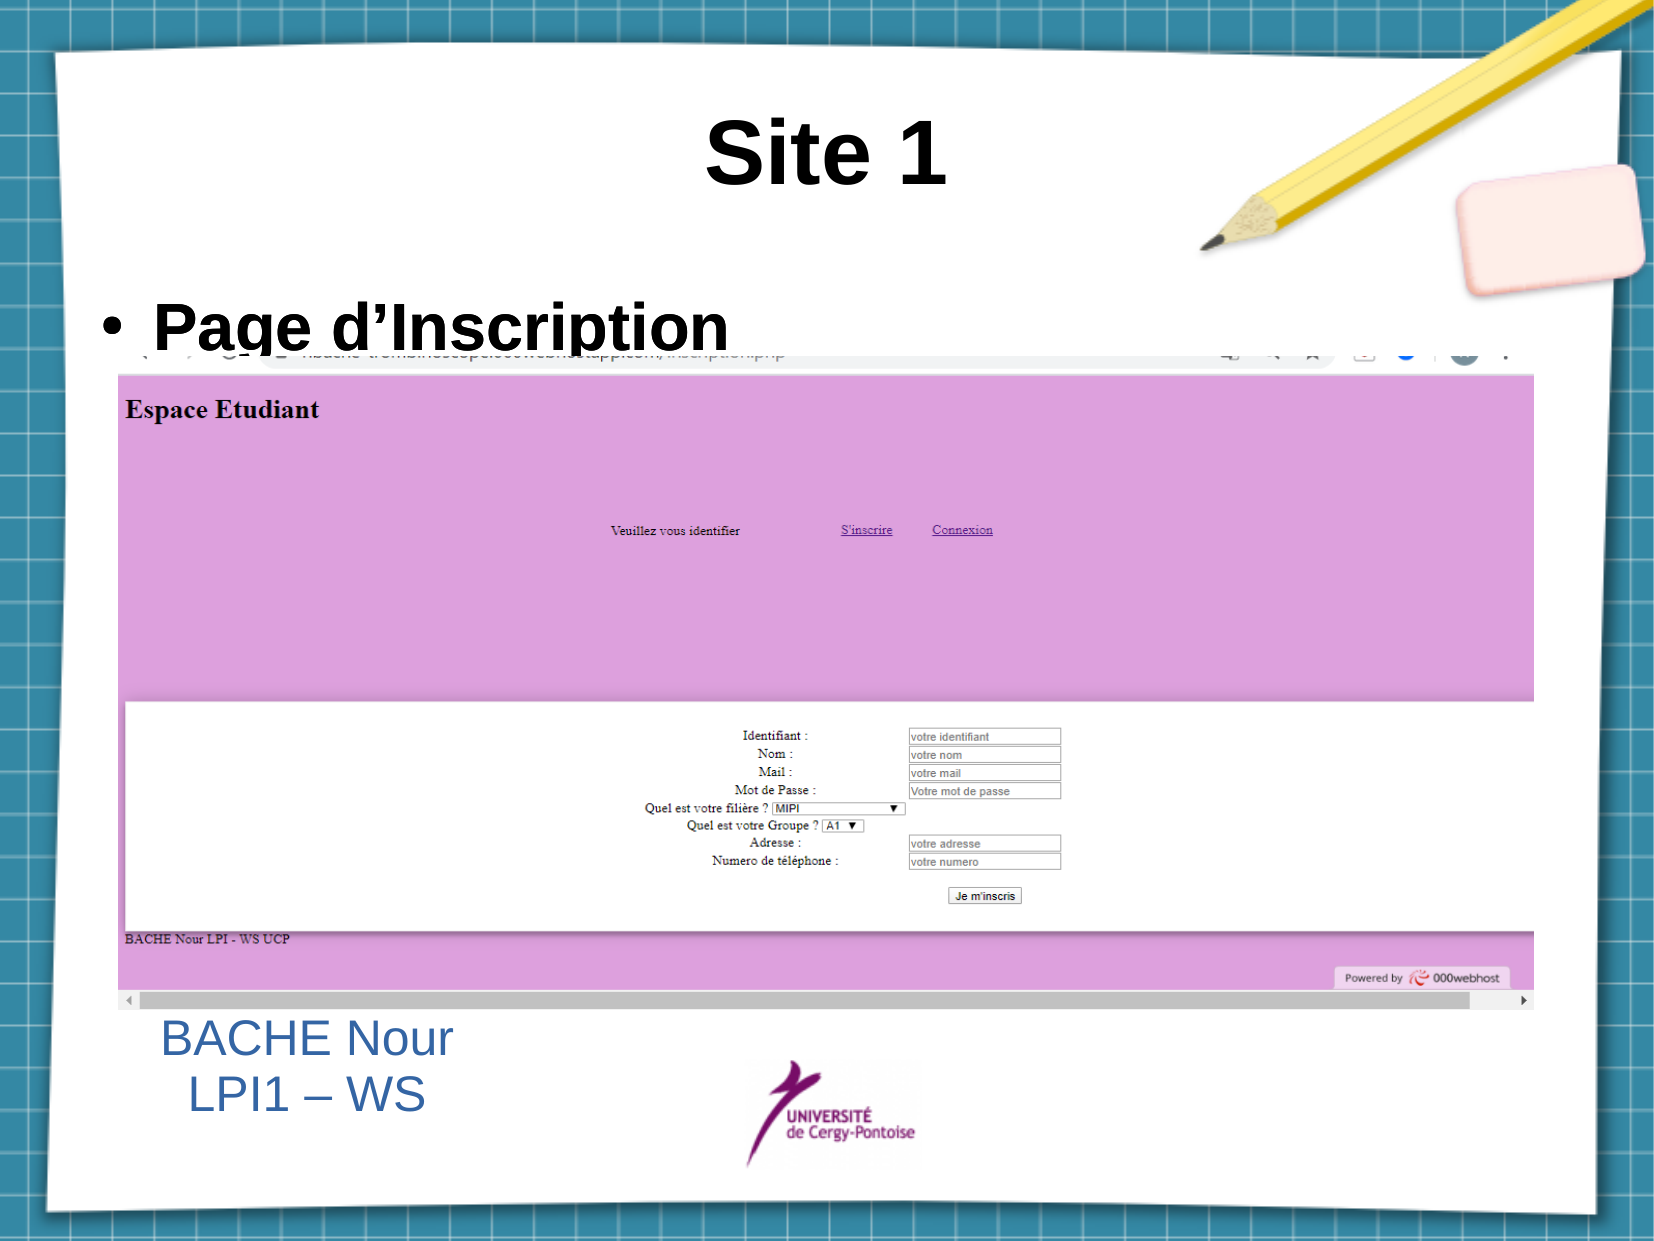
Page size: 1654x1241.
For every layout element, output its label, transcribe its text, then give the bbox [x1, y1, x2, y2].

title Site 1 [82, 49, 1571, 257]
list Page d’Inscription [82, 290, 1571, 1010]
text_box BACHE Nour LPI1 – WS [82, 1010, 532, 1123]
picture [0, 0, 1654, 1241]
